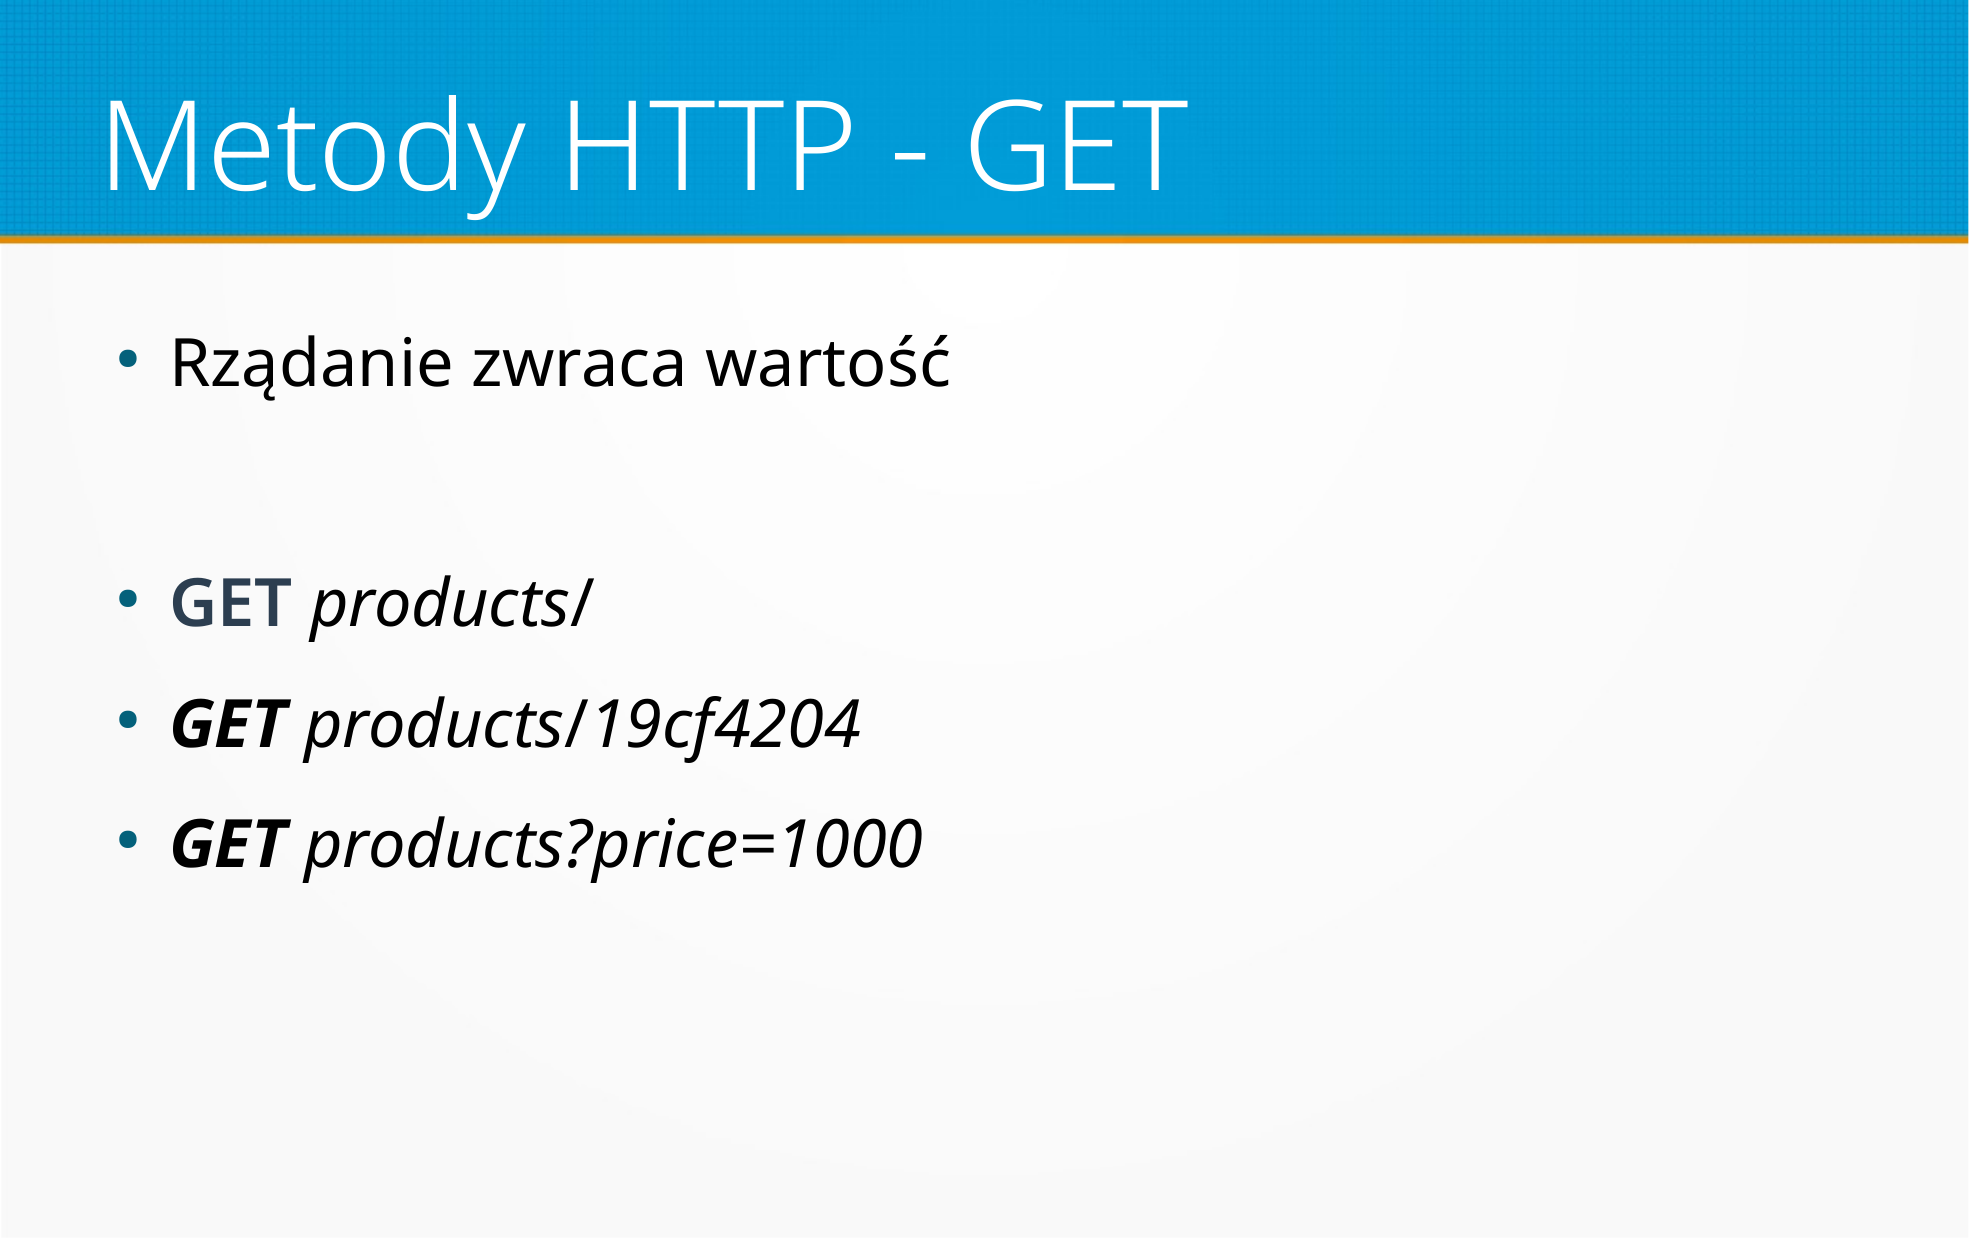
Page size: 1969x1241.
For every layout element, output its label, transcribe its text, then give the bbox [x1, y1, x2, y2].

picture [0, 233, 1969, 1241]
list Rządanie zwraca wartość GET products/ GET products/​​​19cf4204 GET products?price=1000 [98, 315, 1861, 1081]
title Metody HTTP - GET [98, 19, 1870, 227]
